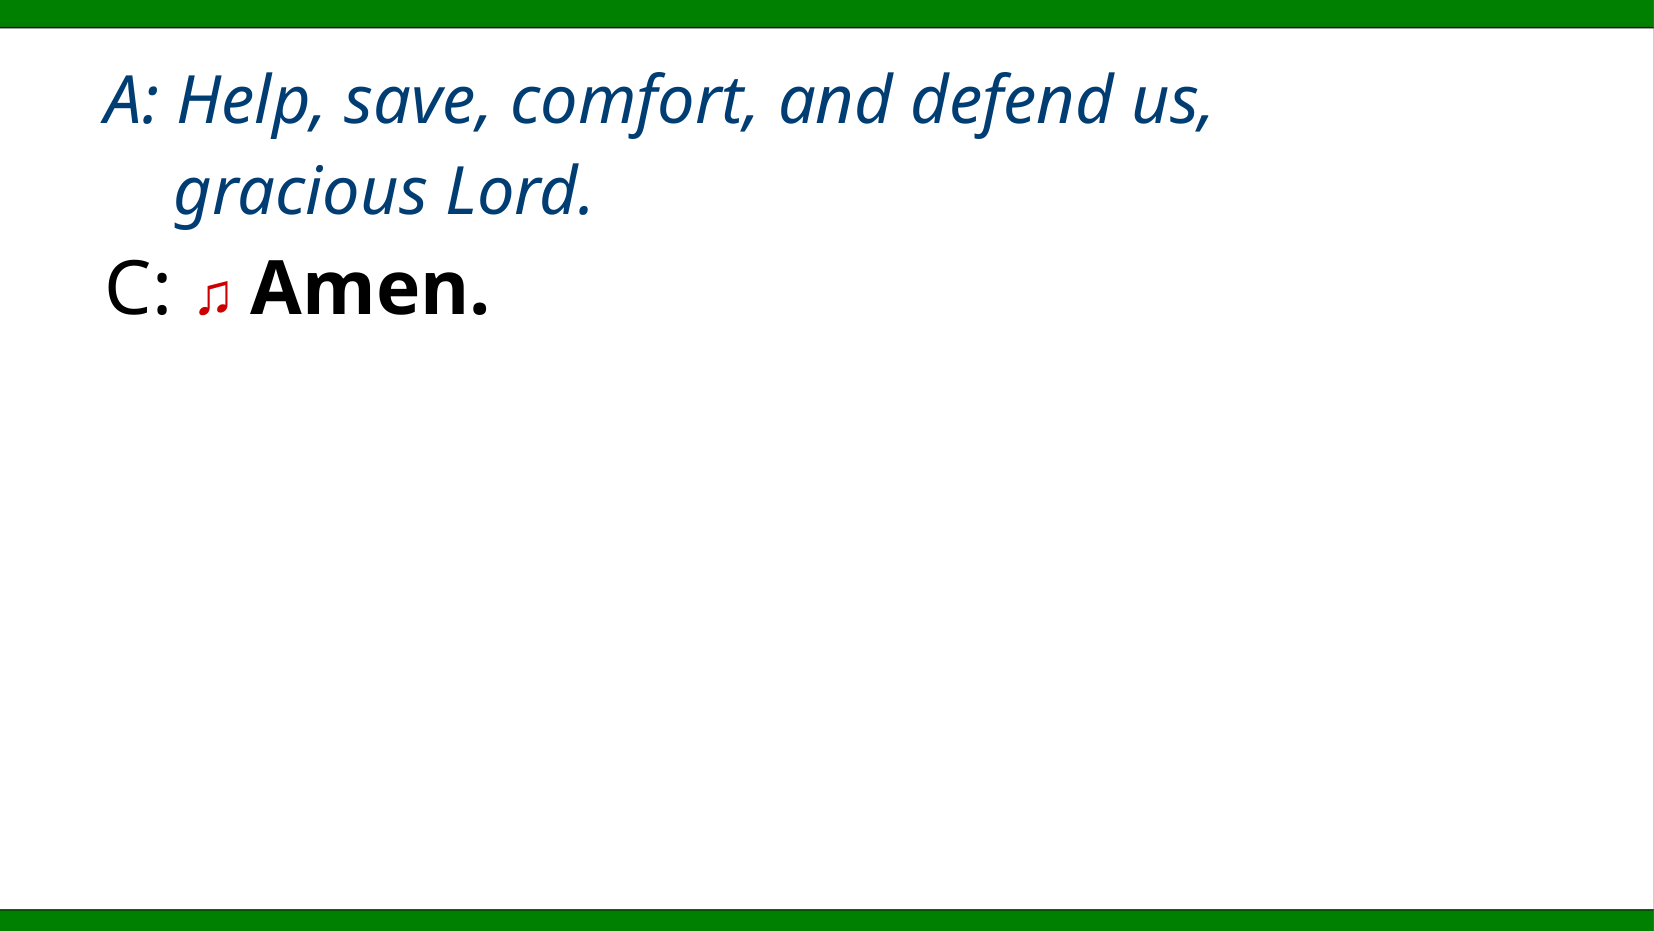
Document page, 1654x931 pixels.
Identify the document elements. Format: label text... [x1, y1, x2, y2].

picture [0, 0, 1654, 931]
text_box A: Help, save, comfort, and defend us, gracious Lord. C: ♫ Amen. [90, 45, 1561, 361]
